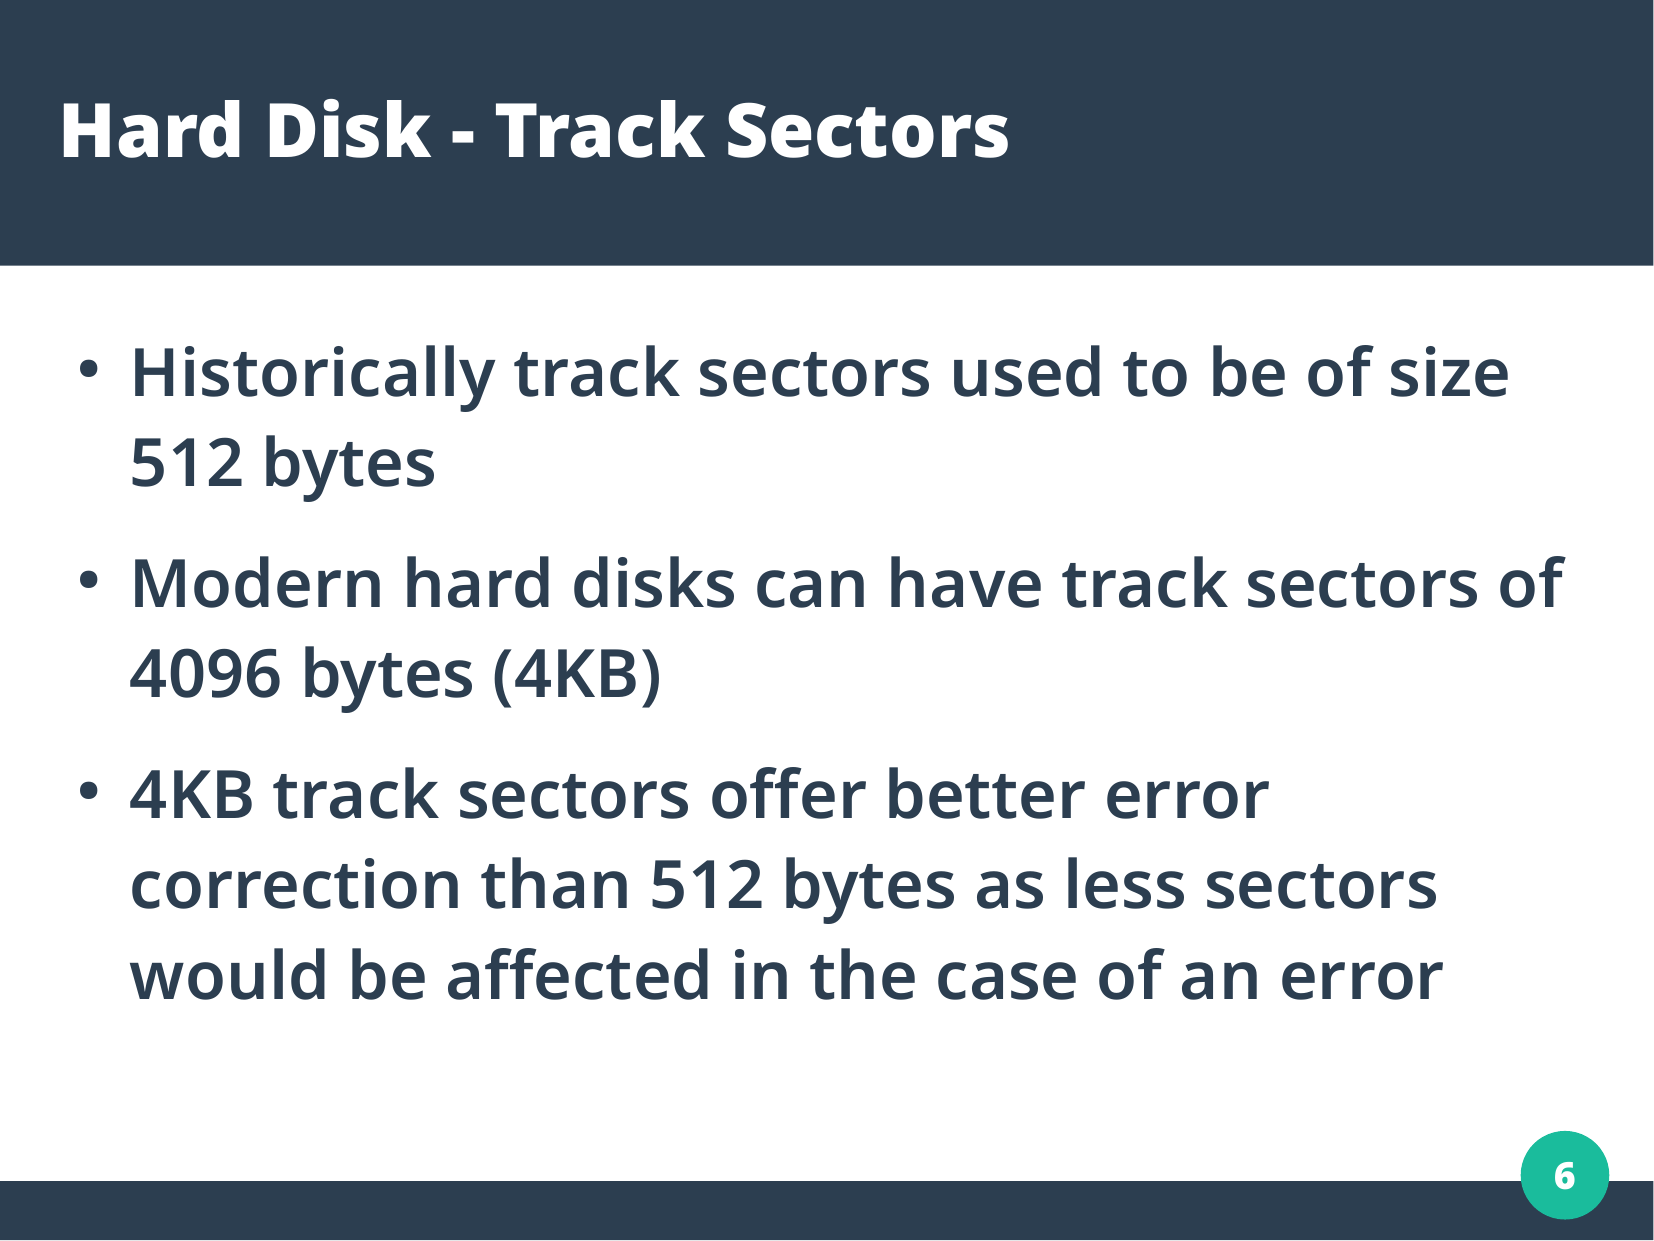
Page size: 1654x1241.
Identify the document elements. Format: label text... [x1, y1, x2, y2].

list Historically track sectors used to be of size 512 bytes Modern hard disks can have track sectors of 4096 bytes (4KB) 4KB track sectors offer better error correction than 512 bytes as less sectors would be affected in the case of an error [59, 324, 1595, 1152]
title Hard Disk - Track Sectors [59, 49, 1595, 207]
